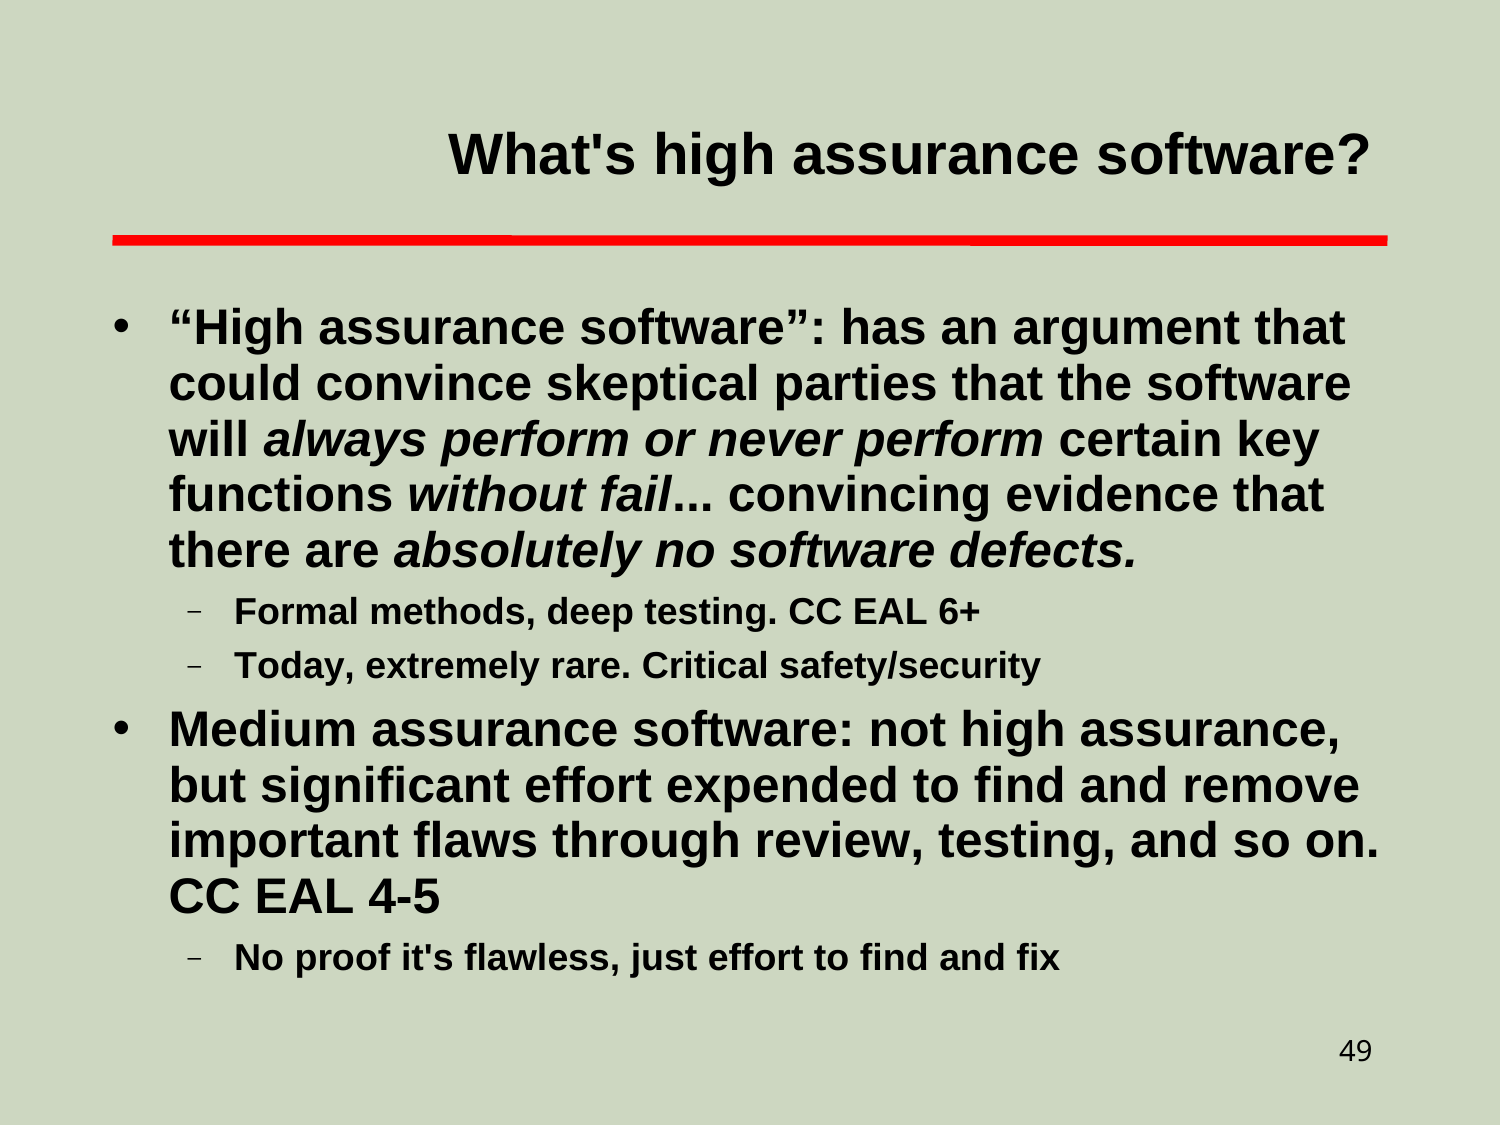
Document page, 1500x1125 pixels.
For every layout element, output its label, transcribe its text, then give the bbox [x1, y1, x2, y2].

title What's high assurance software? [337, 85, 1388, 224]
list “High assurance software”: has an argument that could convince skeptical parties that the software will always perform or never perform certain key functions without fail... convincing evidence that there are absolutely no software defects. Formal methods, deep testing. CC EAL 6+ Today, extremely rare. Critical safety/security Medium assurance software: not high assurance, but significant effort expended to find and remove important flaws through review, testing, and so on. CC EAL 4-5 No proof it's flawless, just effort to find and fix [112, 299, 1388, 1000]
